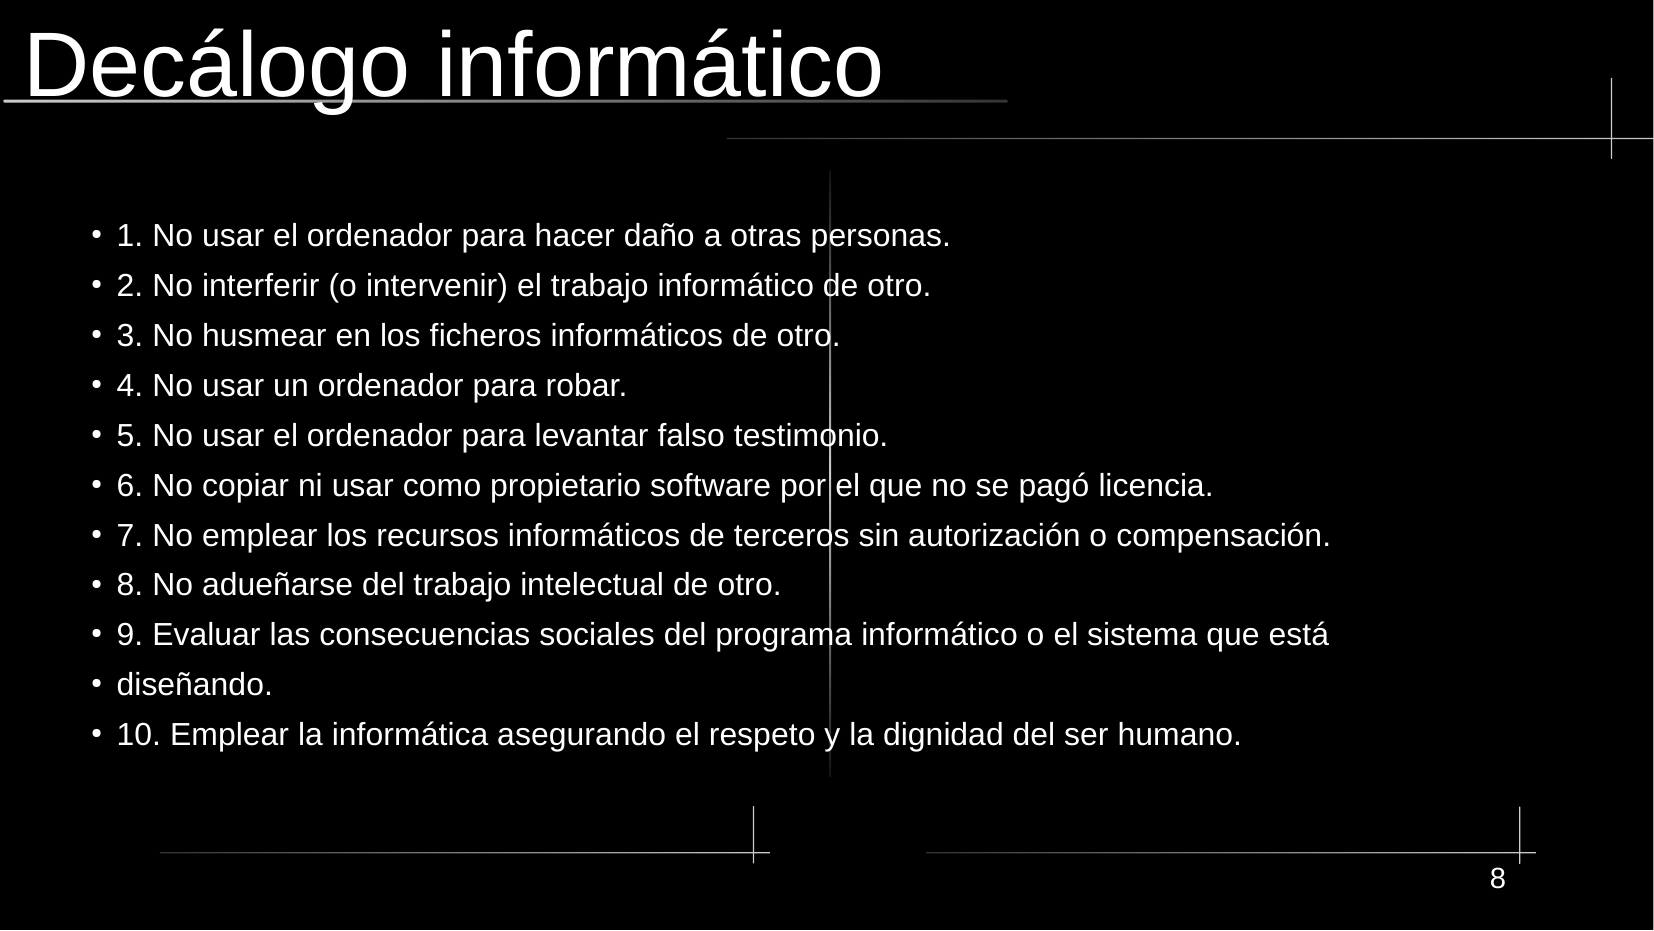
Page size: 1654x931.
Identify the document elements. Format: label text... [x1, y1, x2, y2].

title Decálogo informático [23, 11, 1589, 119]
list 1. No usar el ordenador para hacer daño a otras personas. 2. No interferir (o intervenir) el trabajo informático de otro. 3. No husmear en los ficheros informáticos de otro. 4. No usar un ordenador para robar. 5. No usar el ordenador para levantar falso testimonio. 6. No copiar ni usar como propietario software por el que no se pagó licencia. 7. No emplear los recursos informáticos de terceros sin autorización o compensación. 8. No adueñarse del trabajo intelectual de otro. 9. Evaluar las consecuencias sociales del programa informático o el sistema que está diseñando. 10. Emplear la informática asegurando el respeto y la dignidad del ser humano. [82, 217, 1571, 758]
